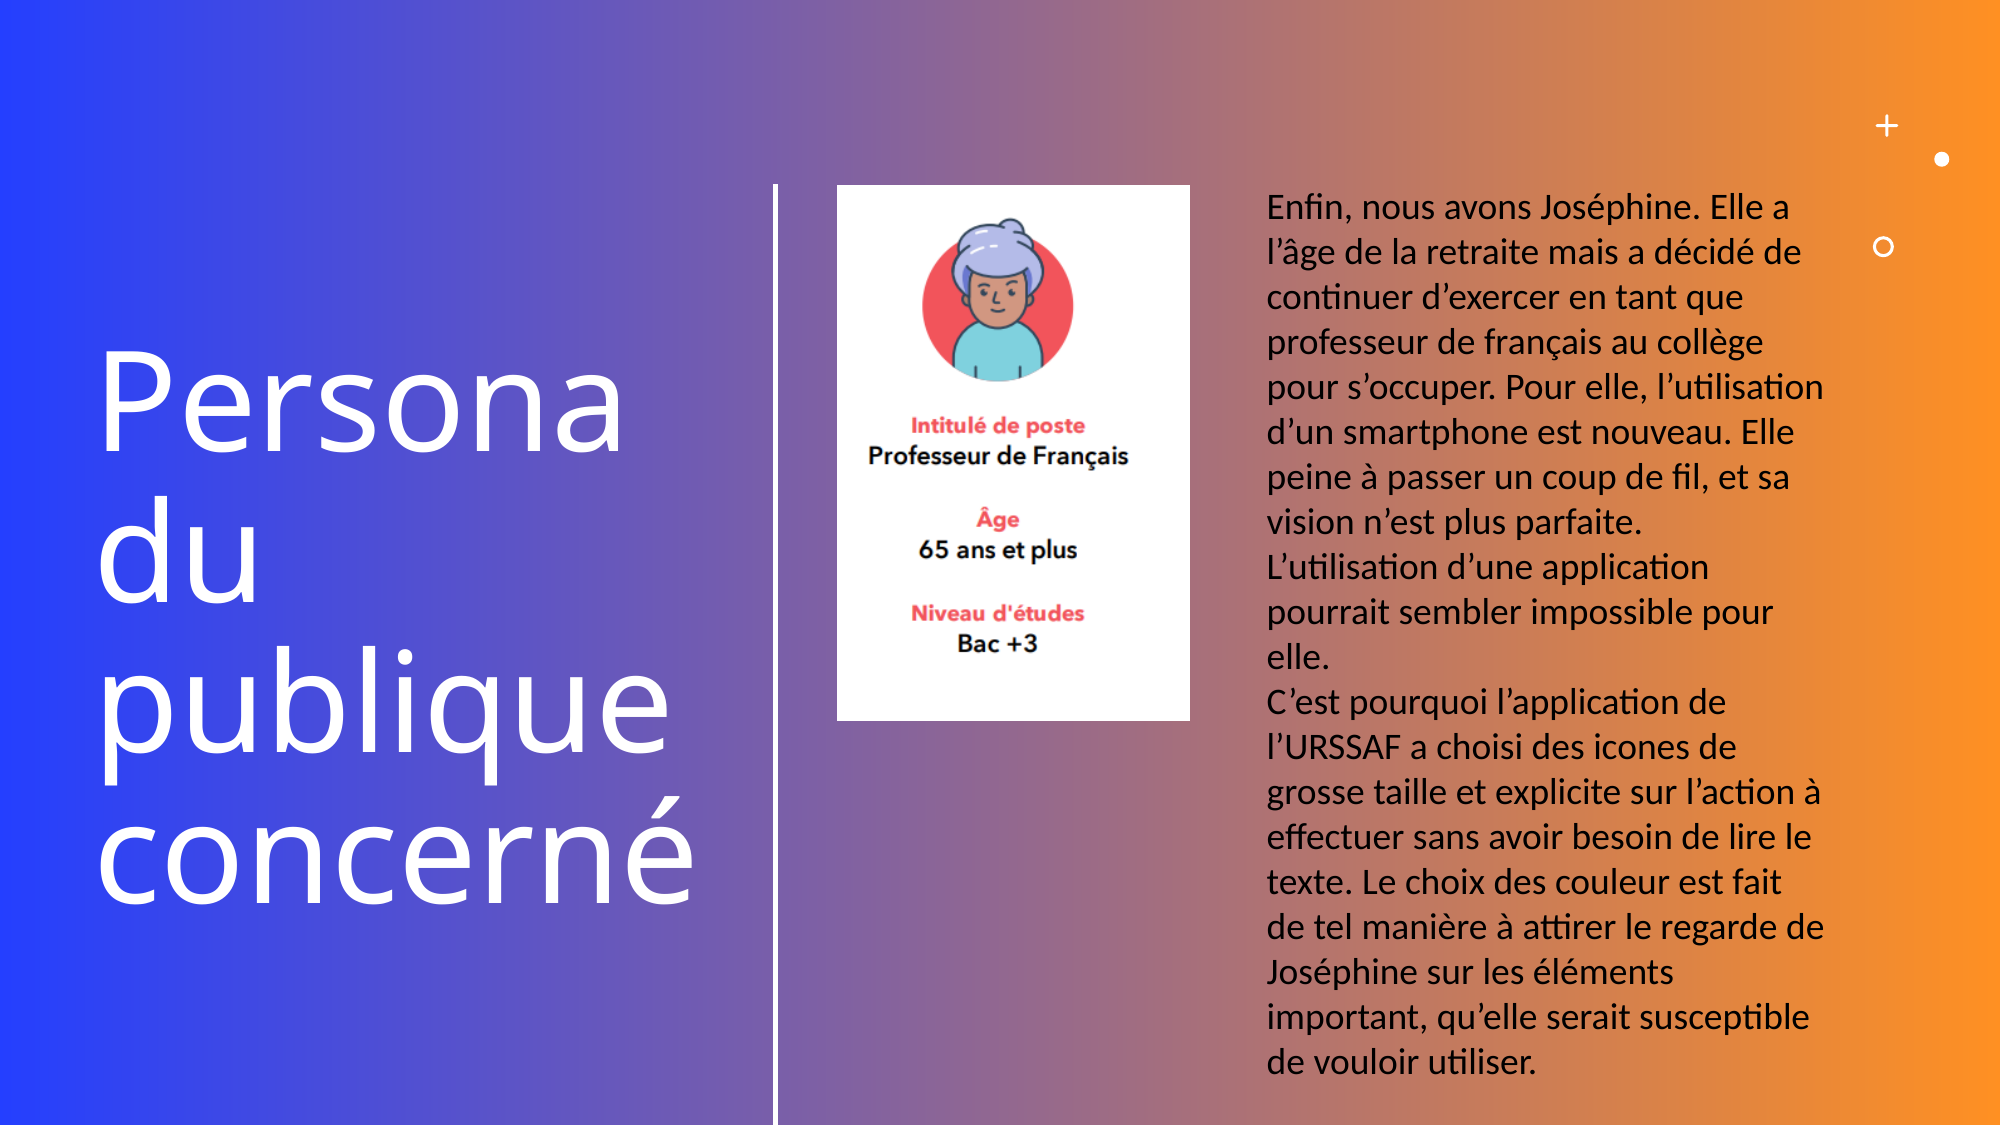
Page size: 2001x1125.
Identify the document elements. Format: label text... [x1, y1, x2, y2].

title Persona du publique concerné [78, 174, 725, 1091]
text_box [0, 0, 2000, 1125]
text_box Enfin, nous avons Joséphine. Elle a l’âge de la retraite mais a décidé de continuer d’exercer en tant que professeur de français au collège pour s’occuper. Pour elle, l’utilisation d’un smartphone est nouveau. Elle peine à passer un coup de fil, et sa vision n’est plus parfaite. L’utilisation d’une application pourrait sembler impossible pour elle. C’est pourquoi l’application de l’URSSAF a choisi des icones de grosse taille et explicite sur l’action à effectuer sans avoir besoin de lire le texte. Le choix des couleur est fait de tel manière à attirer le regarde de Joséphine sur les éléments important, qu’elle serait susceptible de vouloir utiliser. [1251, 174, 1842, 1099]
picture [837, 185, 1190, 721]
